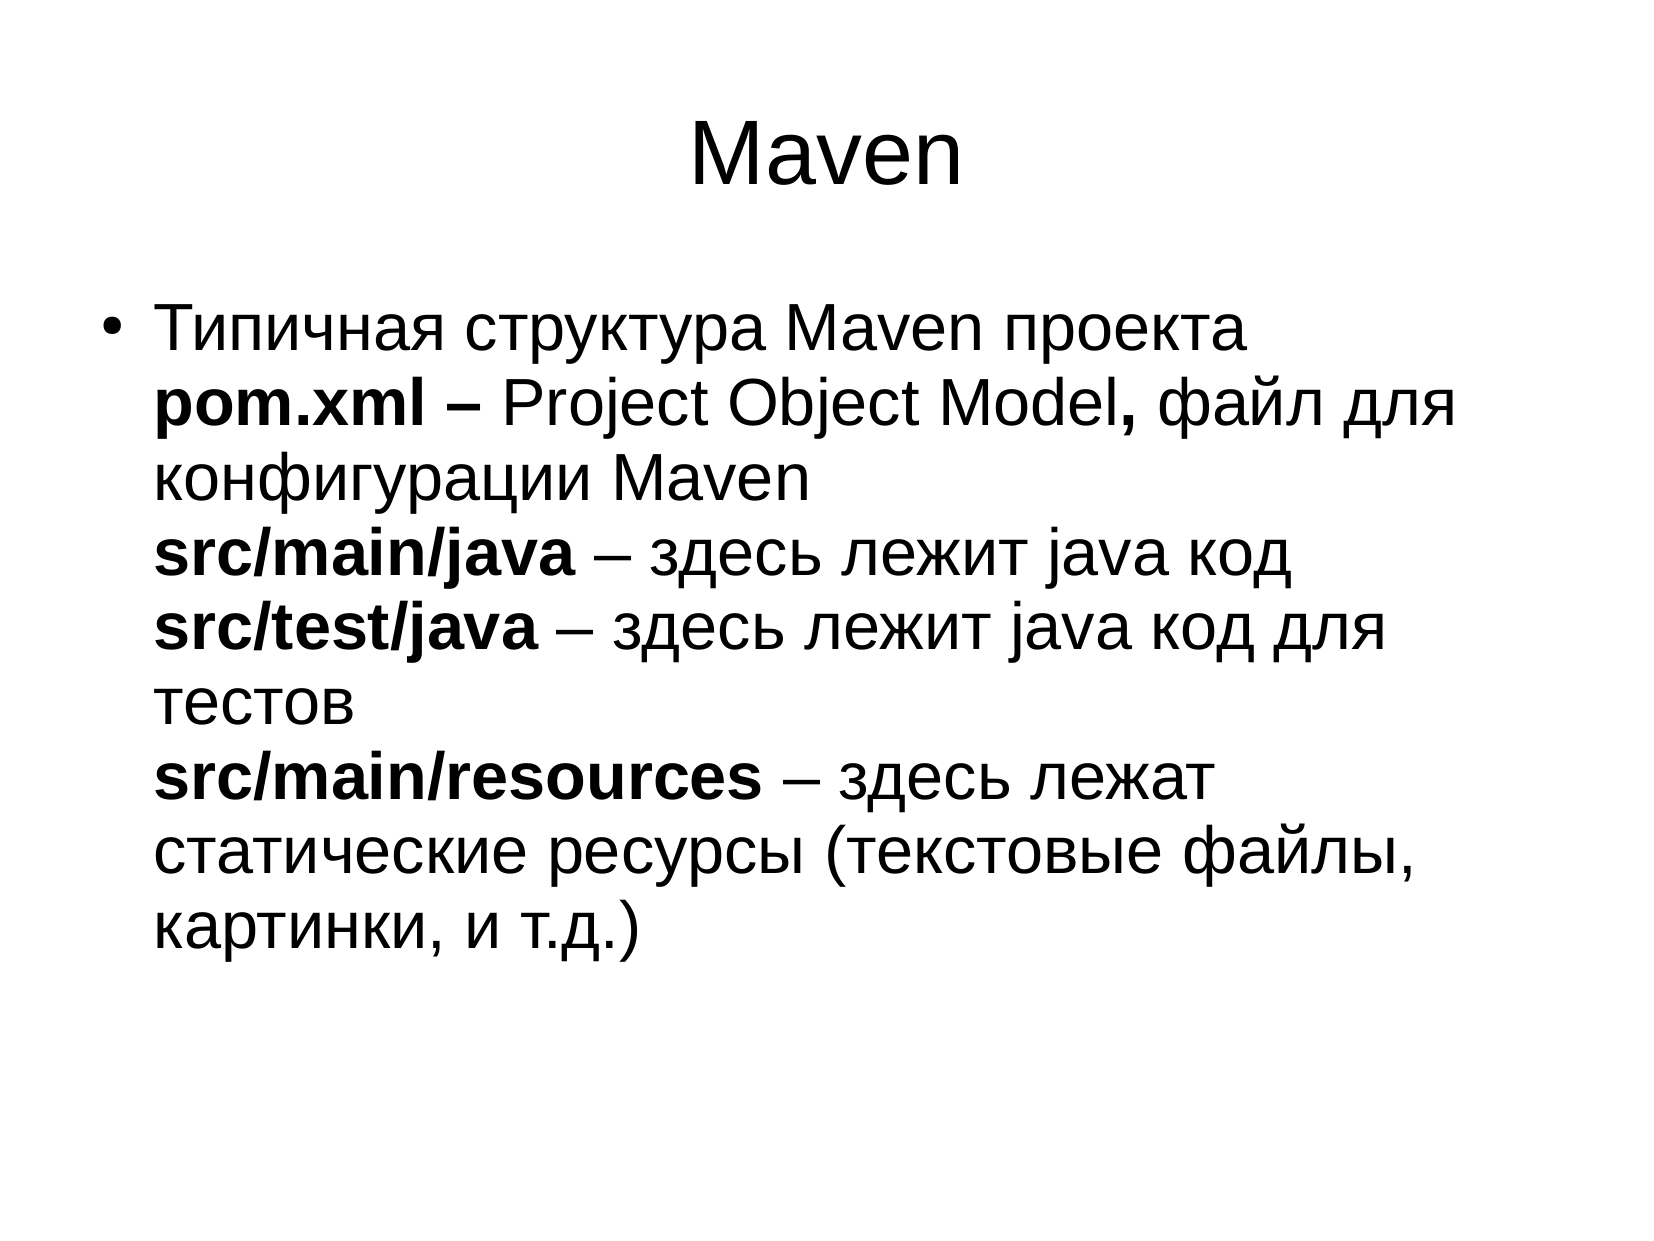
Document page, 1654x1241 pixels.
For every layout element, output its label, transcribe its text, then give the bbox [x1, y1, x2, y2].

list Типичная структура Maven проекта pom.xml – Project Object Model, файл для конфигурации Maven src/main/java – здесь лежит java код src/test/java – здесь лежит java код для тестов src/main/resources – здесь лежат статические ресурсы (текстовые файлы, картинки, и т.д.) [82, 290, 1571, 1038]
title Maven [82, 49, 1571, 257]
